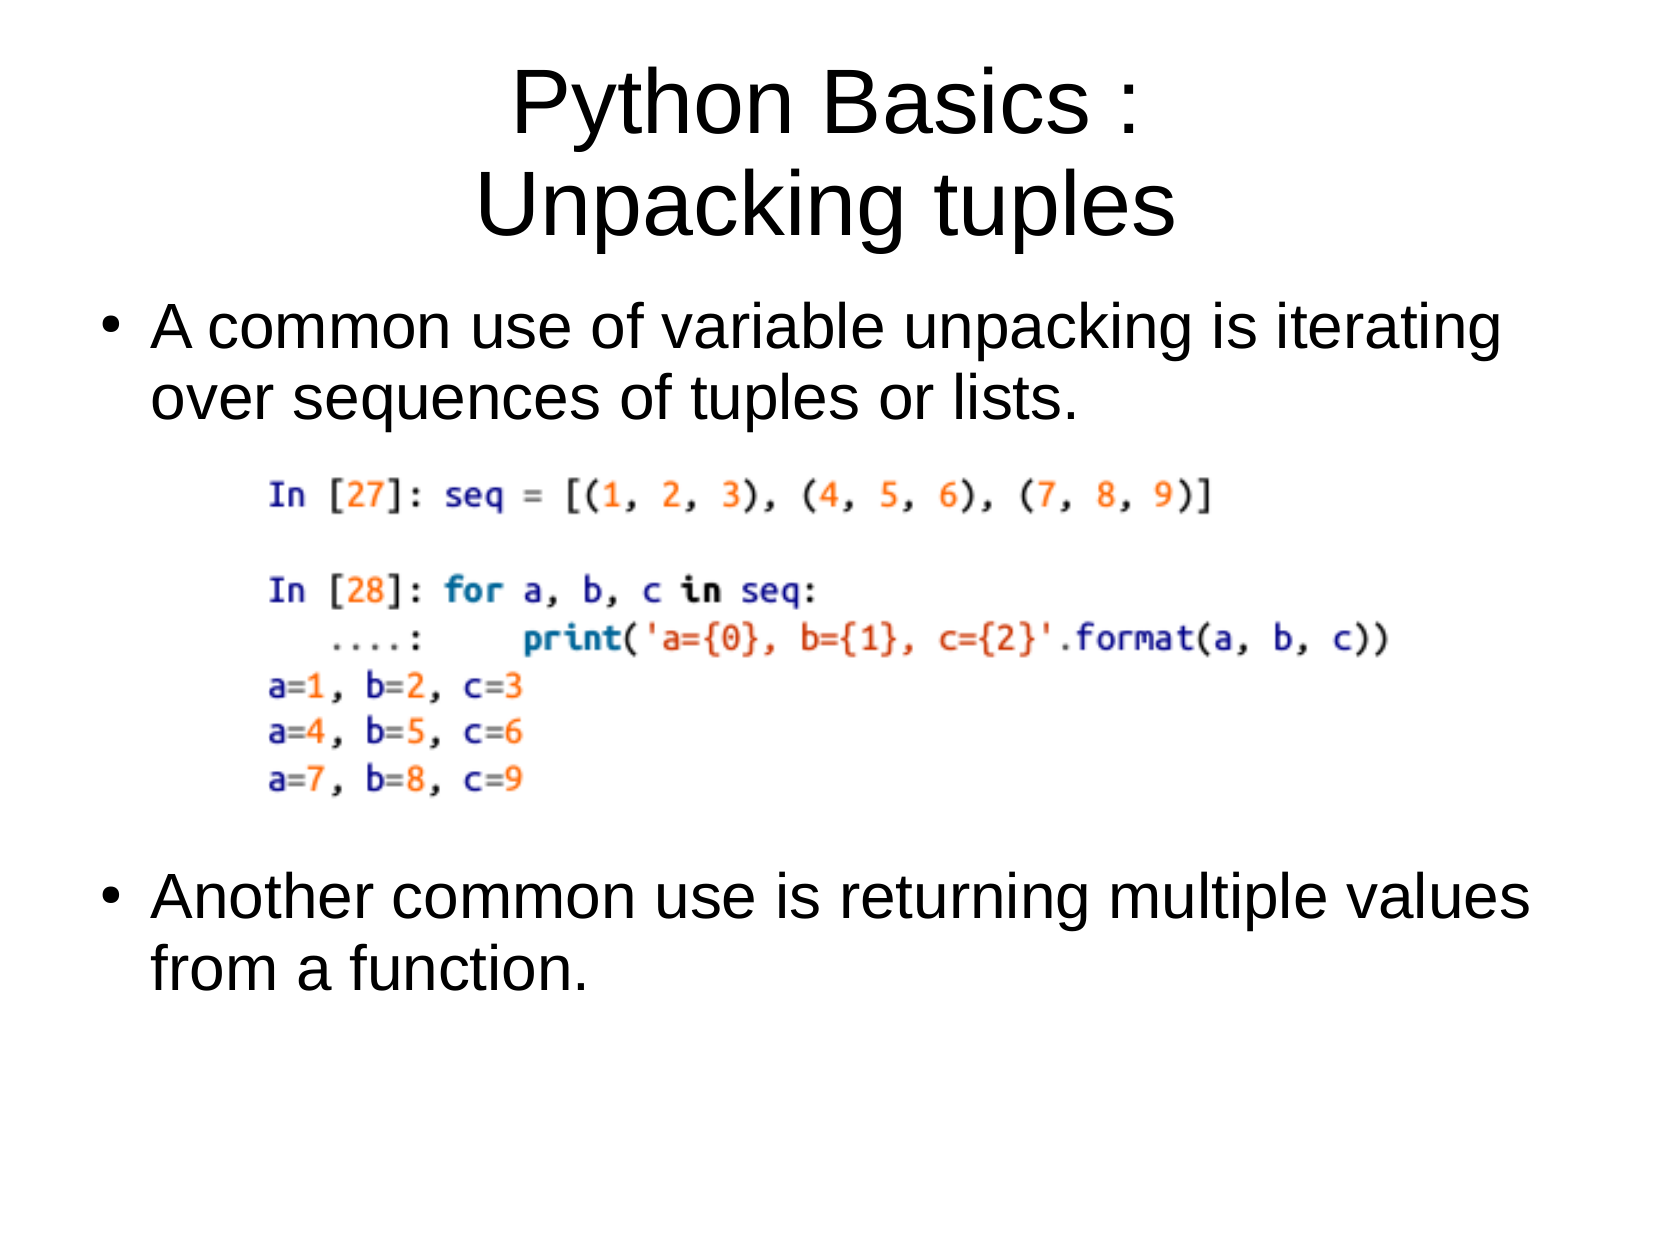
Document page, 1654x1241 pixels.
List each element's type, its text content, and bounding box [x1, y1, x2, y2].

title Python Basics : Unpacking tuples [82, 49, 1571, 257]
list A common use of variable unpacking is iterating over sequences of tuples or lists. Another common use is returning multiple values from a function. [82, 290, 1571, 1010]
picture [268, 469, 1398, 826]
